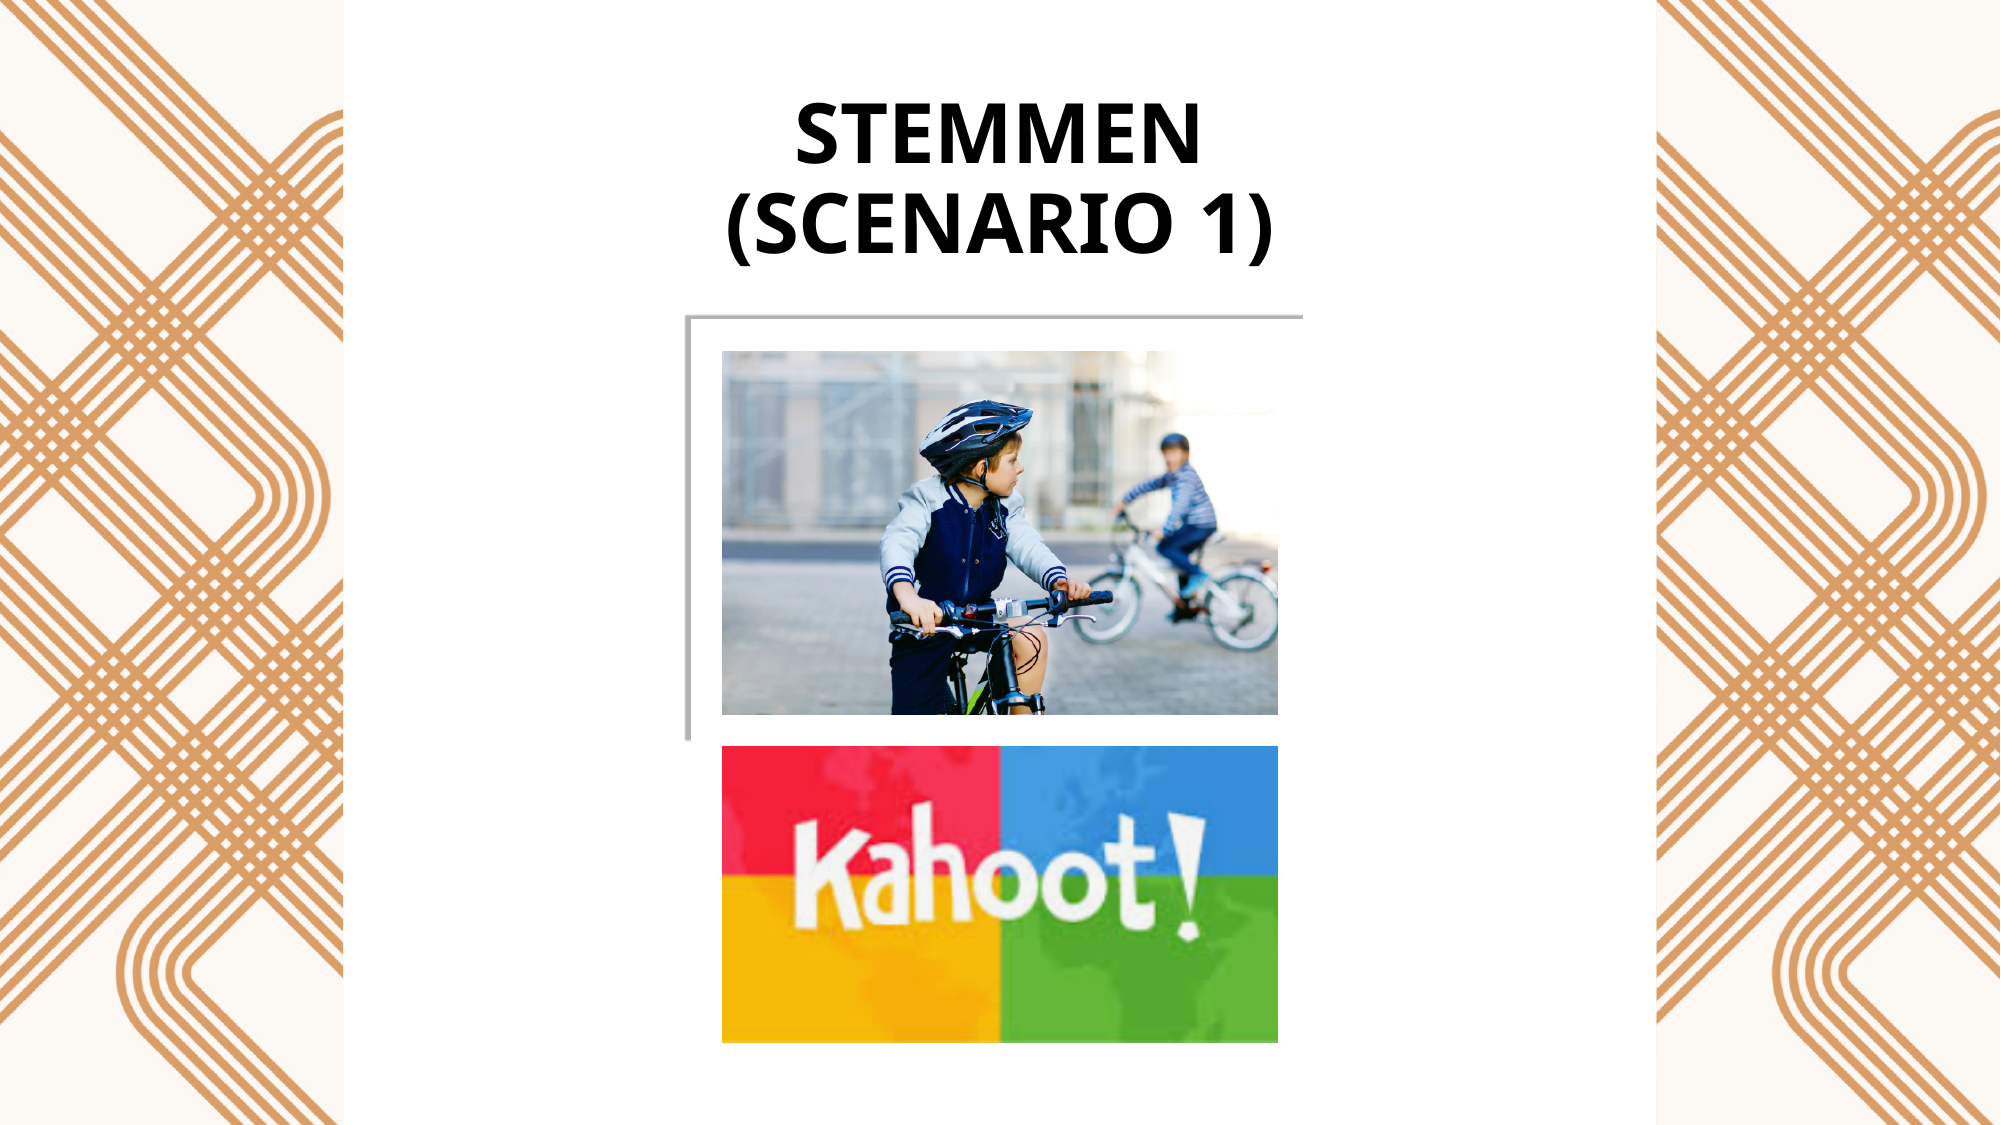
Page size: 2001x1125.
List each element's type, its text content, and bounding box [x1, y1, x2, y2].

picture [722, 350, 1278, 715]
picture [0, 0, 344, 1125]
title STEMMEN (SCENARIO 1) [591, 79, 1409, 280]
picture [722, 746, 1278, 1043]
picture [1656, 0, 2000, 1125]
